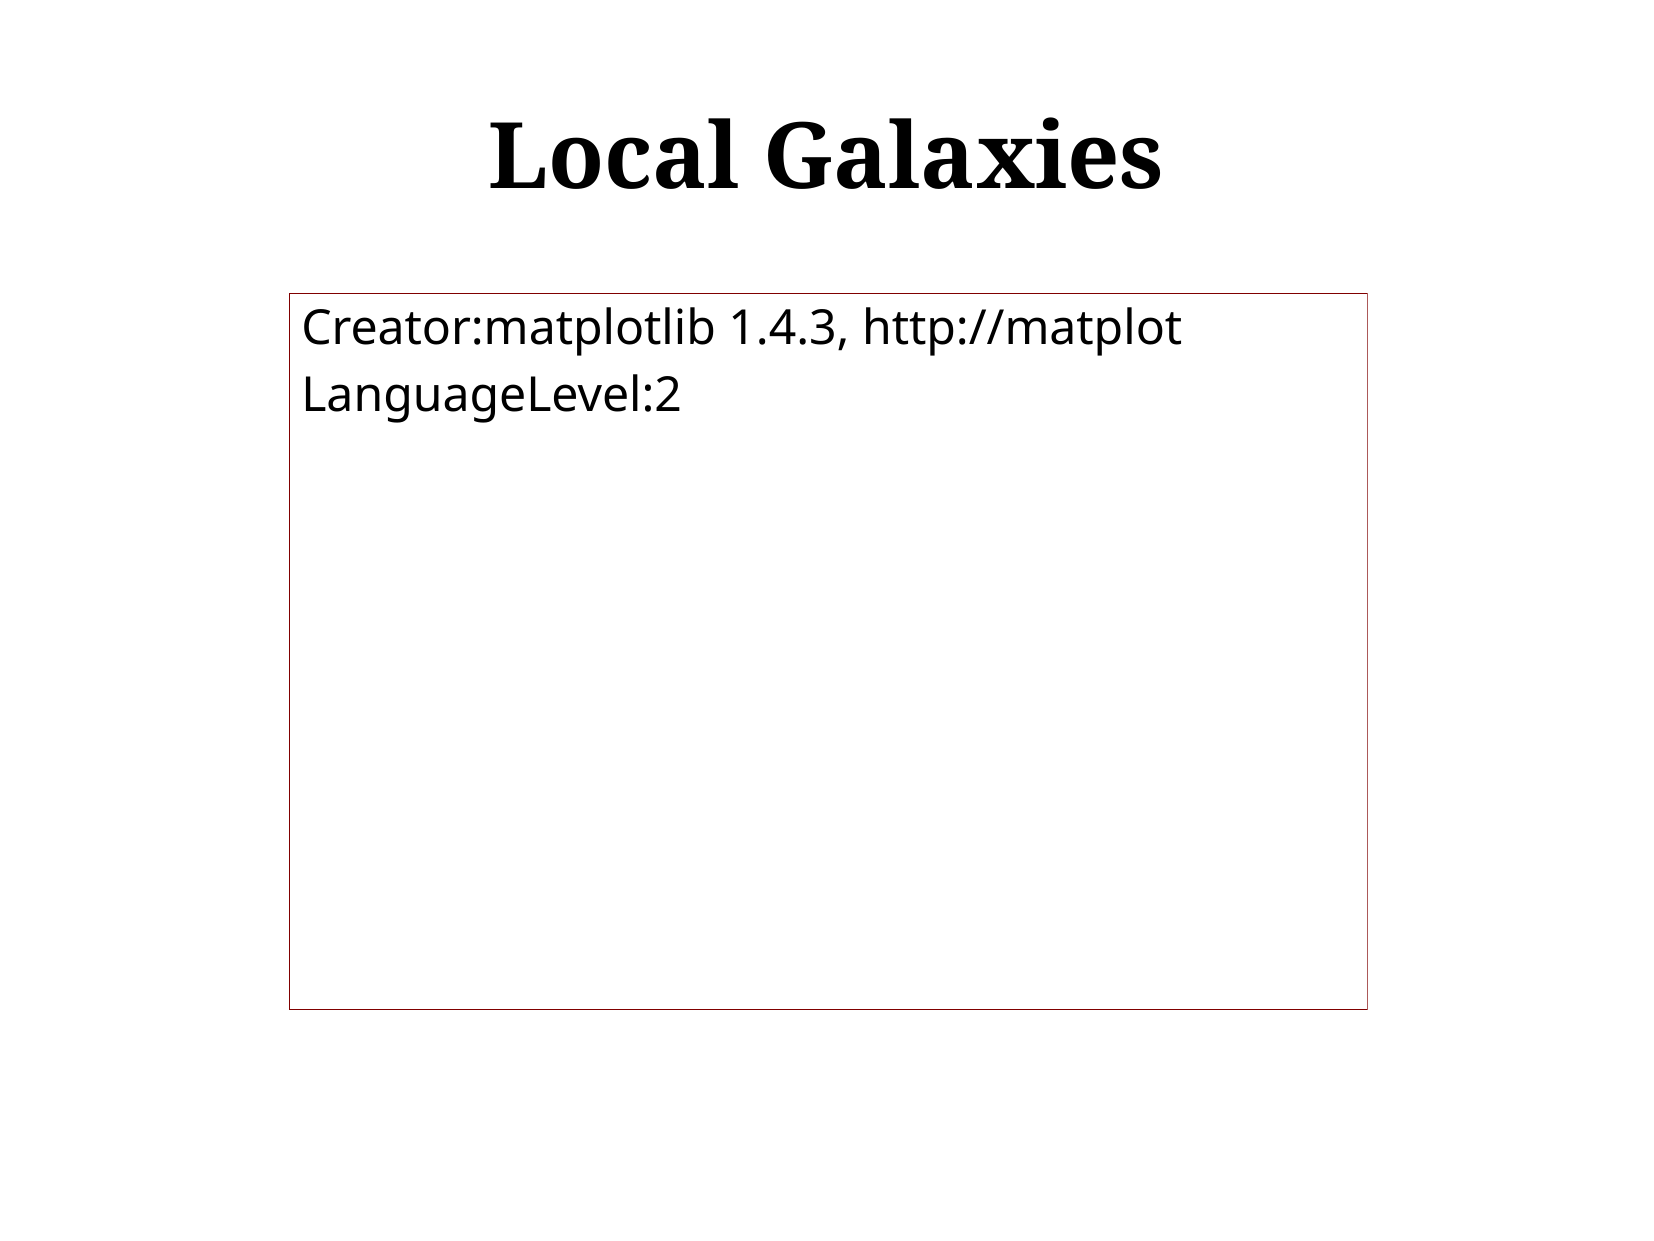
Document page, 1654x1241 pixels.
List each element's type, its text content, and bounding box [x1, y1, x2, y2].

picture [285, 290, 1368, 1010]
title Local Galaxies [82, 49, 1571, 257]
